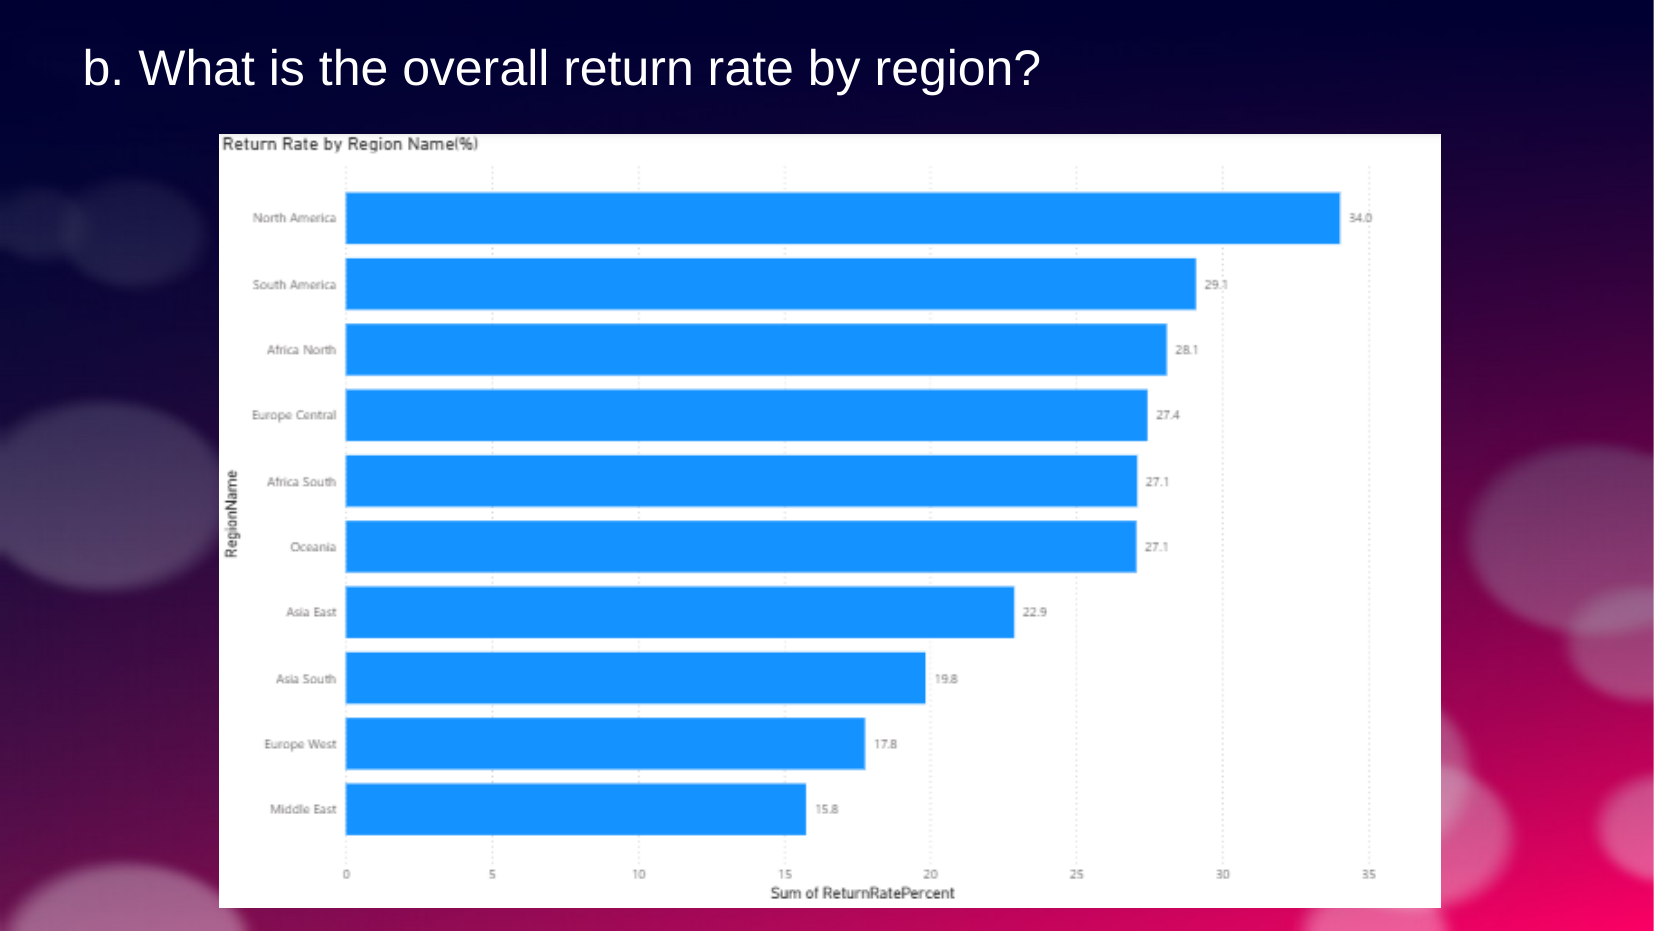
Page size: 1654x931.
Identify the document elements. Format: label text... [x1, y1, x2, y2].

list b. What is the overall return rate by region? [82, 35, 1571, 697]
picture [219, 134, 1441, 908]
